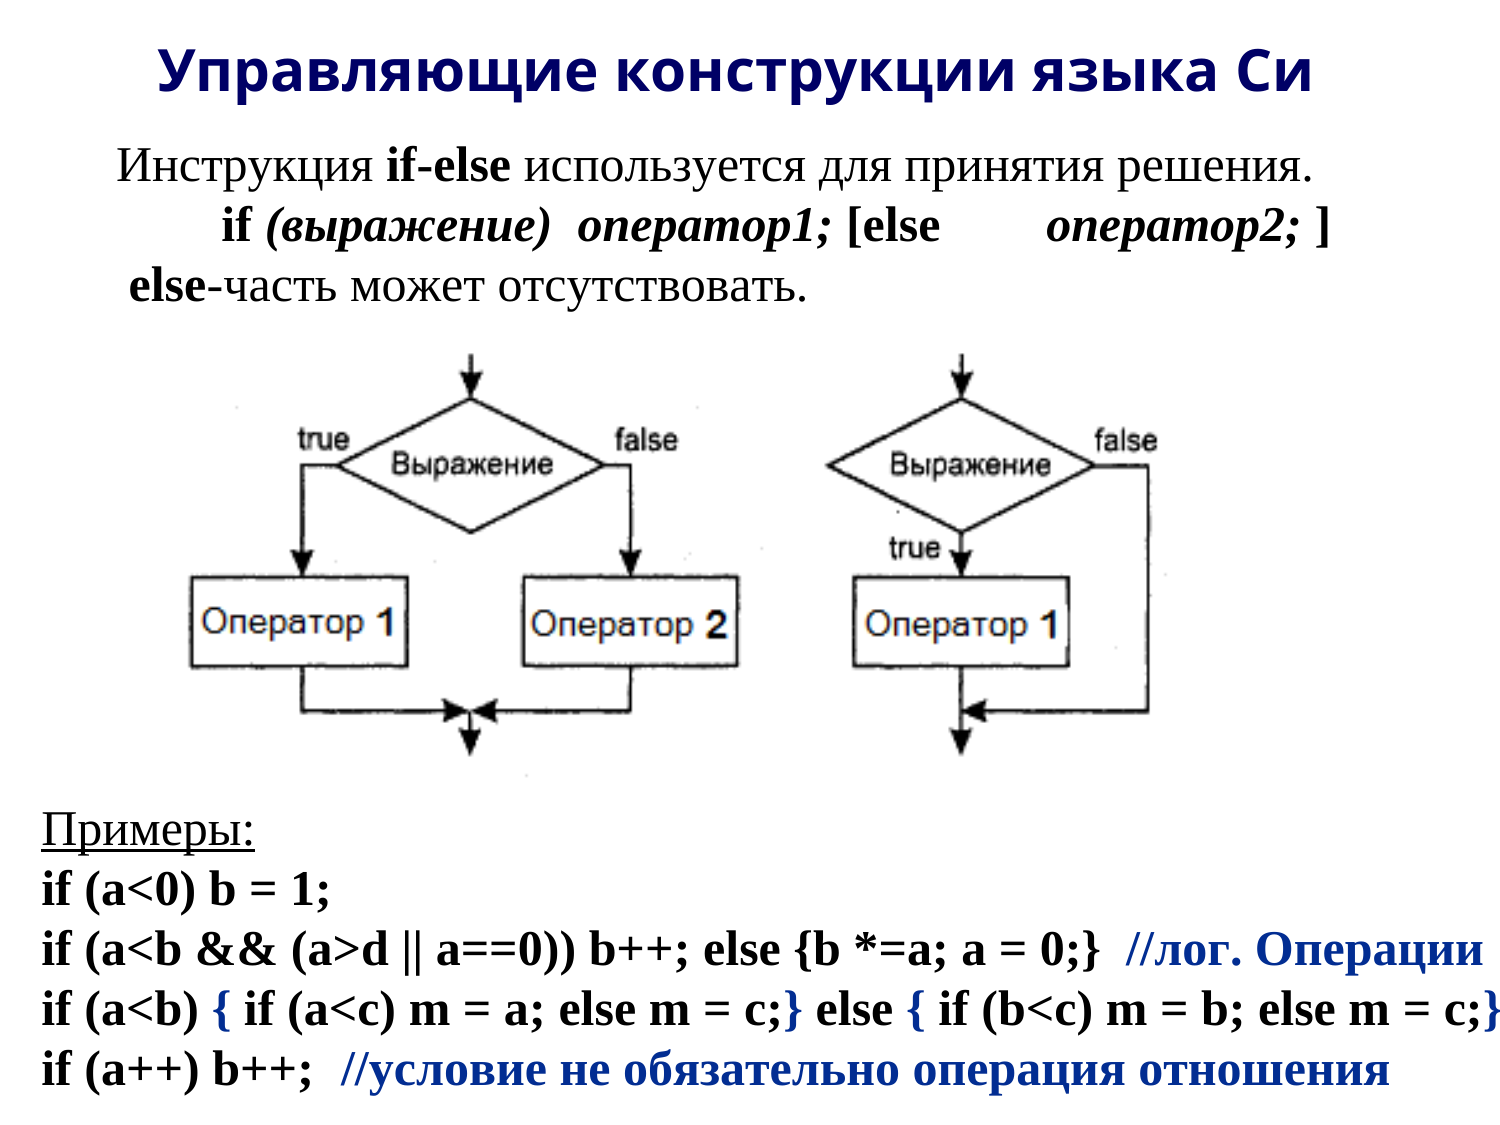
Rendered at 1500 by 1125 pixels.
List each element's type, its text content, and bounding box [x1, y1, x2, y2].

picture [157, 326, 1212, 788]
text_box Примеры: if (а<0) b = 1; if (a<b && (a>d || a==0)) b++; else {b *=a; a = 0;} //лог. Операции if (a<b) { if (a<c) m = a; else m = c;} else { if (b<c) m = b; else m = c;} if (a++) b++; //условие не обязательно операция отношения [26, 788, 1500, 1104]
text_box Инструкция if-else используется для принятия решения. if (выражение) оператор1; [else оператор2; ] else-часть может отсутствовать. [26, 124, 1500, 320]
text_box Управляющие конструкции языка Си [98, 26, 1374, 109]
